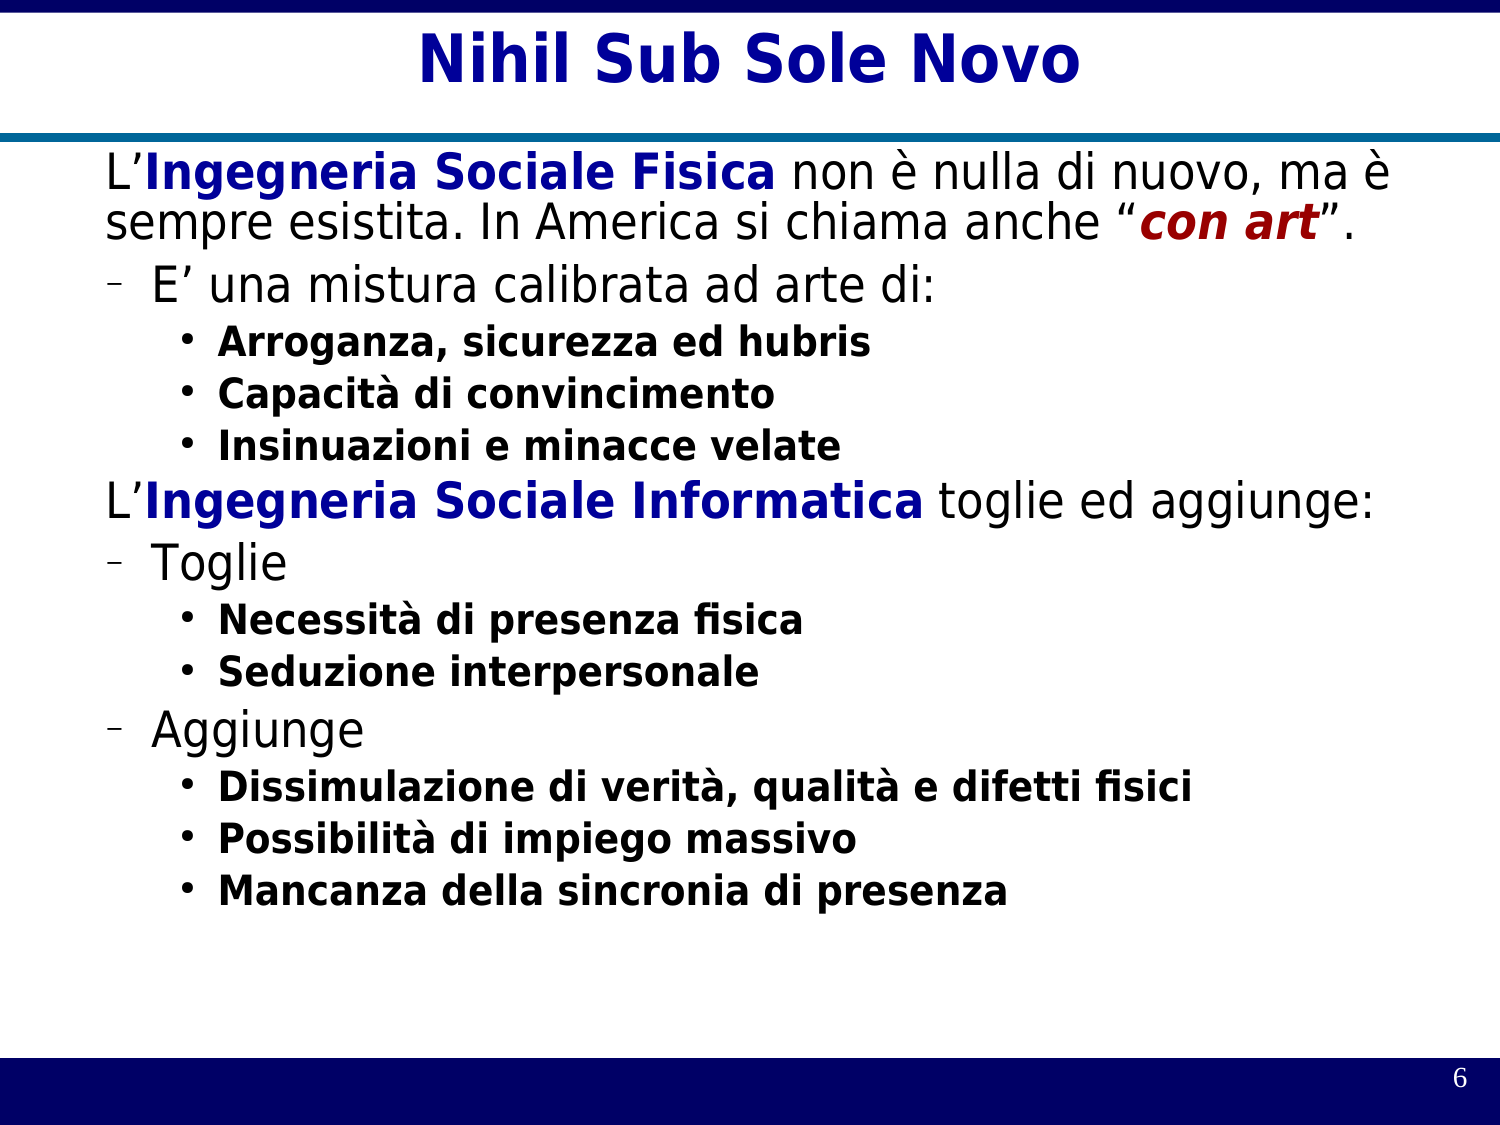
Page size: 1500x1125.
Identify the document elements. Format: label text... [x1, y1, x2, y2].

list L’Ingegneria Sociale Fisica non è nulla di nuovo, ma è sempre esistita. In America si chiama anche “con art”. E’ una mistura calibrata ad arte di: Arroganza, sicurezza ed hubris Capacità di convincimento Insinuazioni e minacce velate L’Ingegneria Sociale Informatica toglie ed aggiunge: Toglie Necessità di presenza fisica Seduzione interpersonale Aggiunge Dissimulazione di verità, qualità e difetti fisici Possibilità di impiego massivo Mancanza della sincronia di presenza [30, 149, 1471, 1021]
title Nihil Sub Sole Novo [30, 0, 1471, 126]
